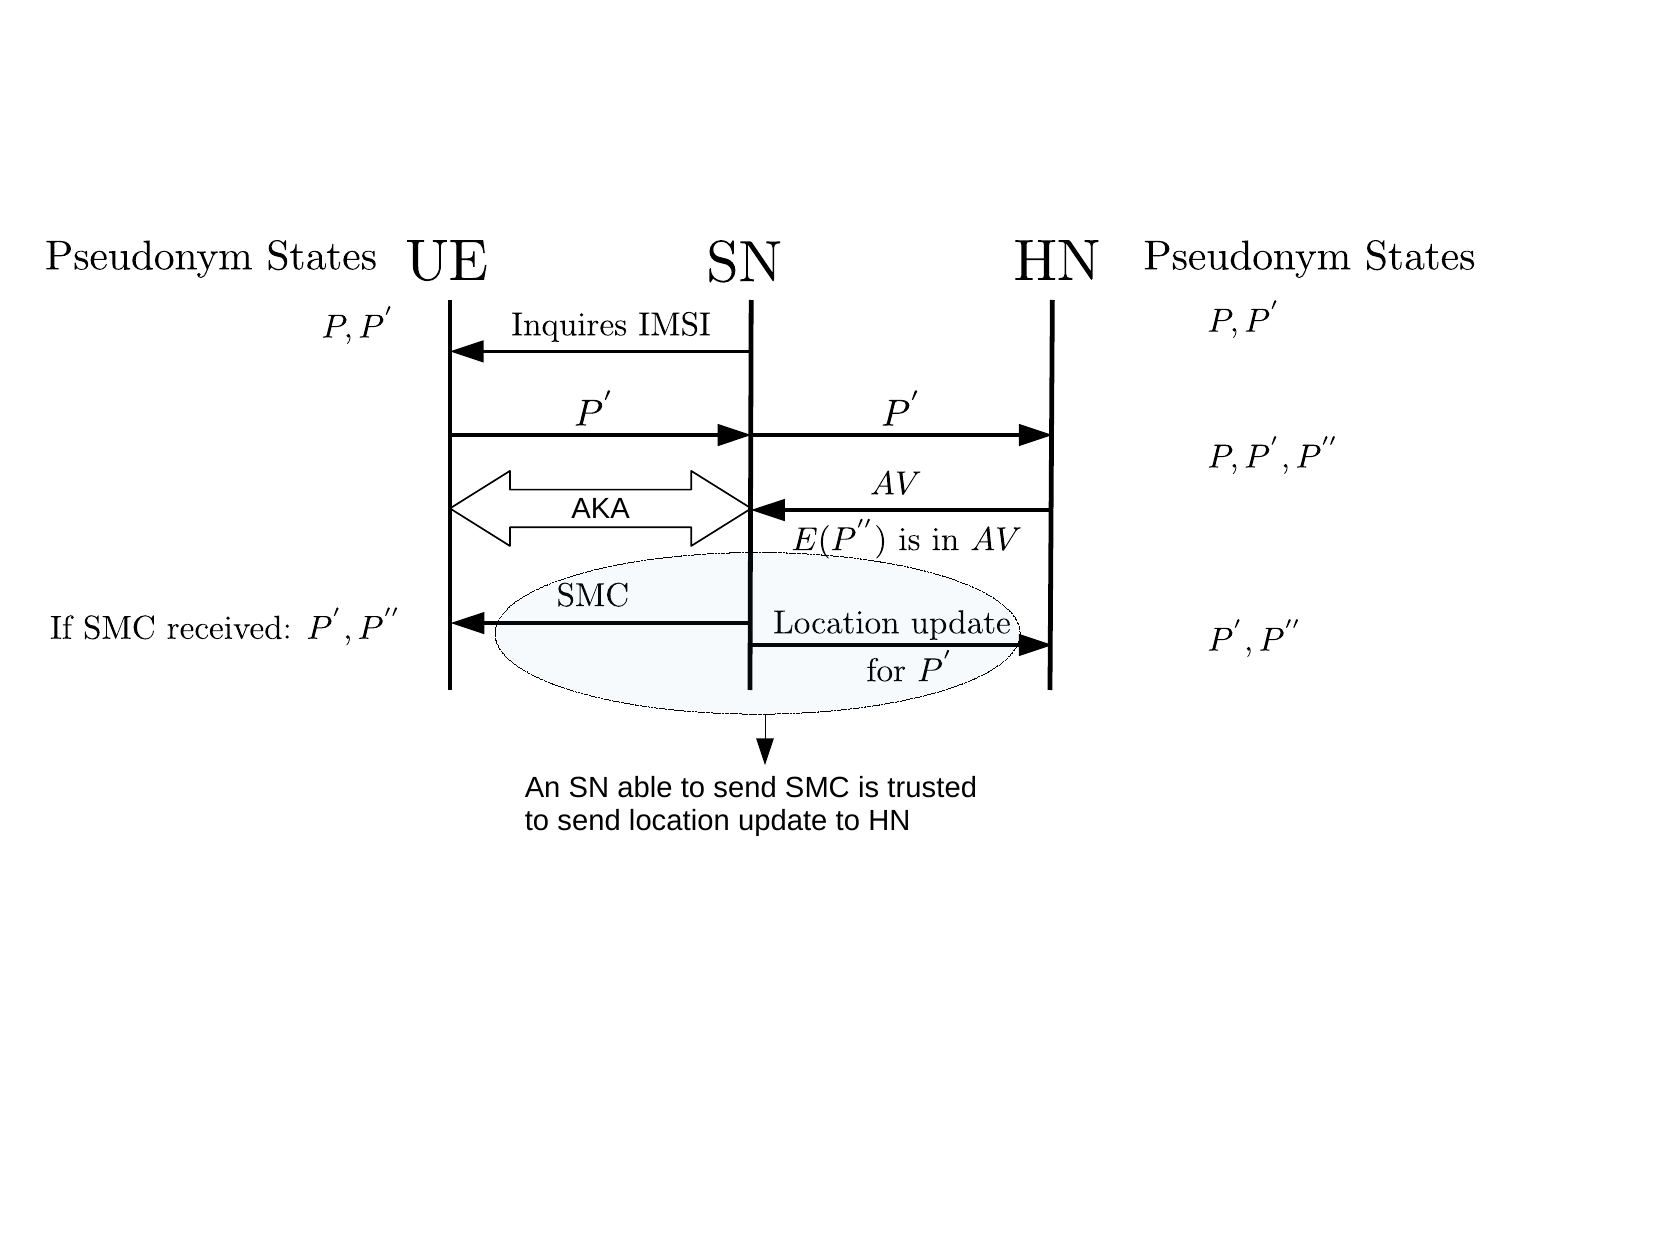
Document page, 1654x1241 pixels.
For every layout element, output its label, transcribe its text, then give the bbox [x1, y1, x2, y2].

text_box [495, 518, 1022, 715]
text_box [405, 240, 489, 282]
text_box [511, 311, 711, 342]
text_box [45, 240, 378, 279]
text_box [1143, 240, 1476, 279]
text_box [1207, 436, 1337, 474]
text_box [870, 470, 922, 496]
text_box An SN able to send SMC is trusted to send location update to HN [510, 763, 1021, 844]
text_box [573, 390, 612, 426]
text_box [706, 240, 782, 283]
text_box AKA [450, 470, 752, 546]
text_box [1207, 619, 1300, 658]
text_box [321, 306, 392, 344]
text_box [881, 390, 919, 426]
text_box [1013, 240, 1101, 280]
text_box [49, 607, 399, 646]
text_box [1207, 300, 1278, 339]
